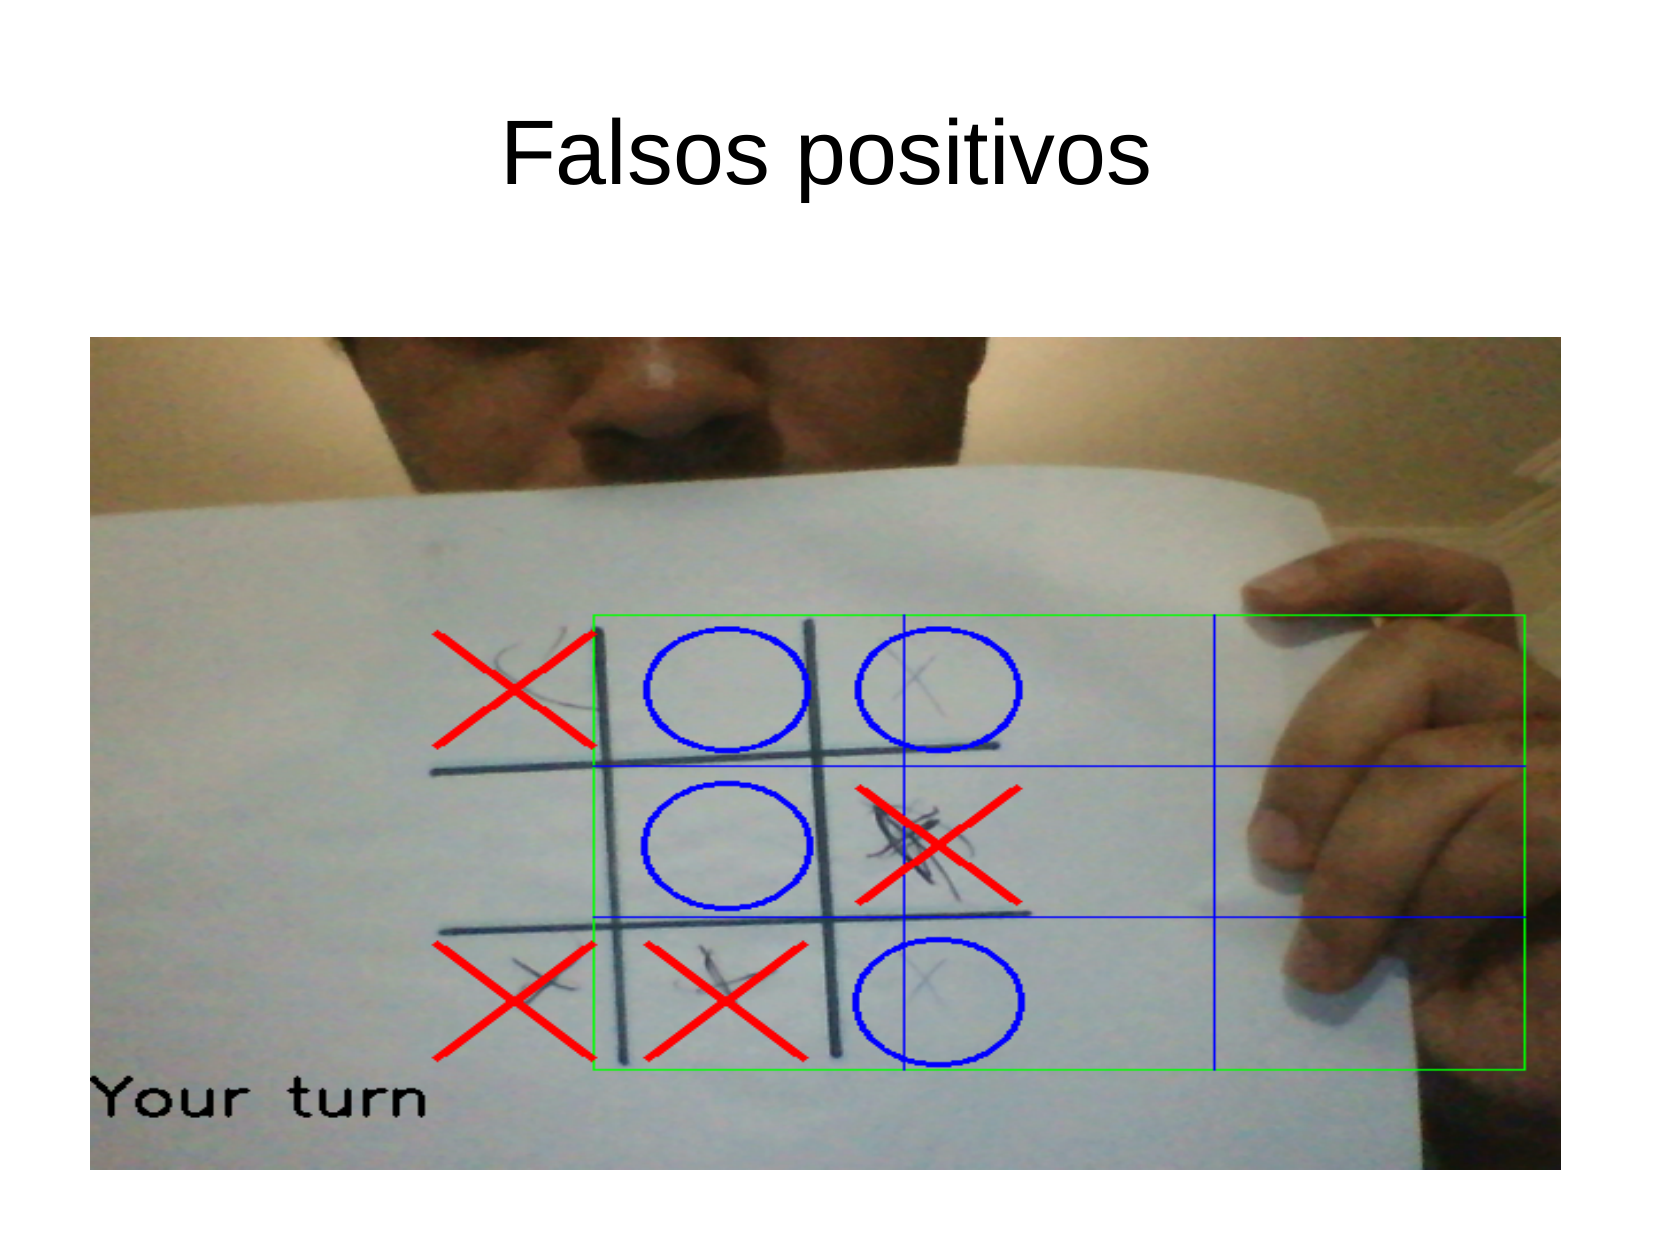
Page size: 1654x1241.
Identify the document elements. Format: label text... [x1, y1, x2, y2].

picture [90, 337, 1561, 1171]
title Falsos positivos [82, 49, 1571, 257]
